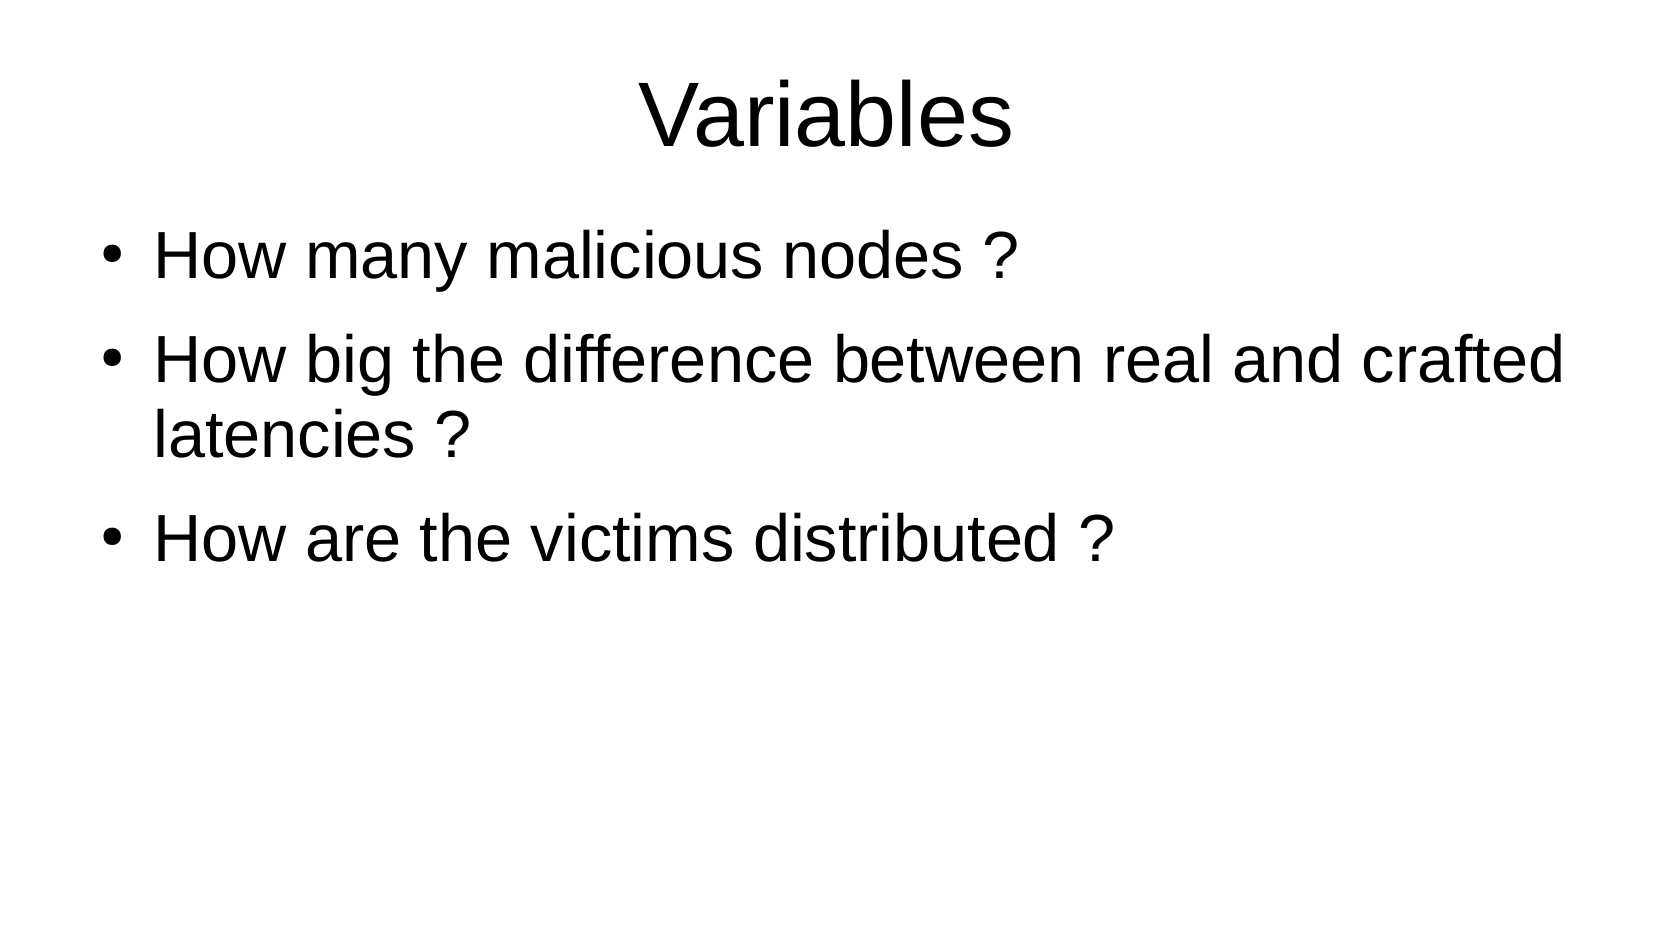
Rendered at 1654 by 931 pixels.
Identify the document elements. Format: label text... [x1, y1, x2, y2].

title Variables [82, 37, 1571, 193]
list How many malicious nodes ? How big the difference between real and crafted latencies ? How are the victims distributed ? [82, 217, 1571, 758]
